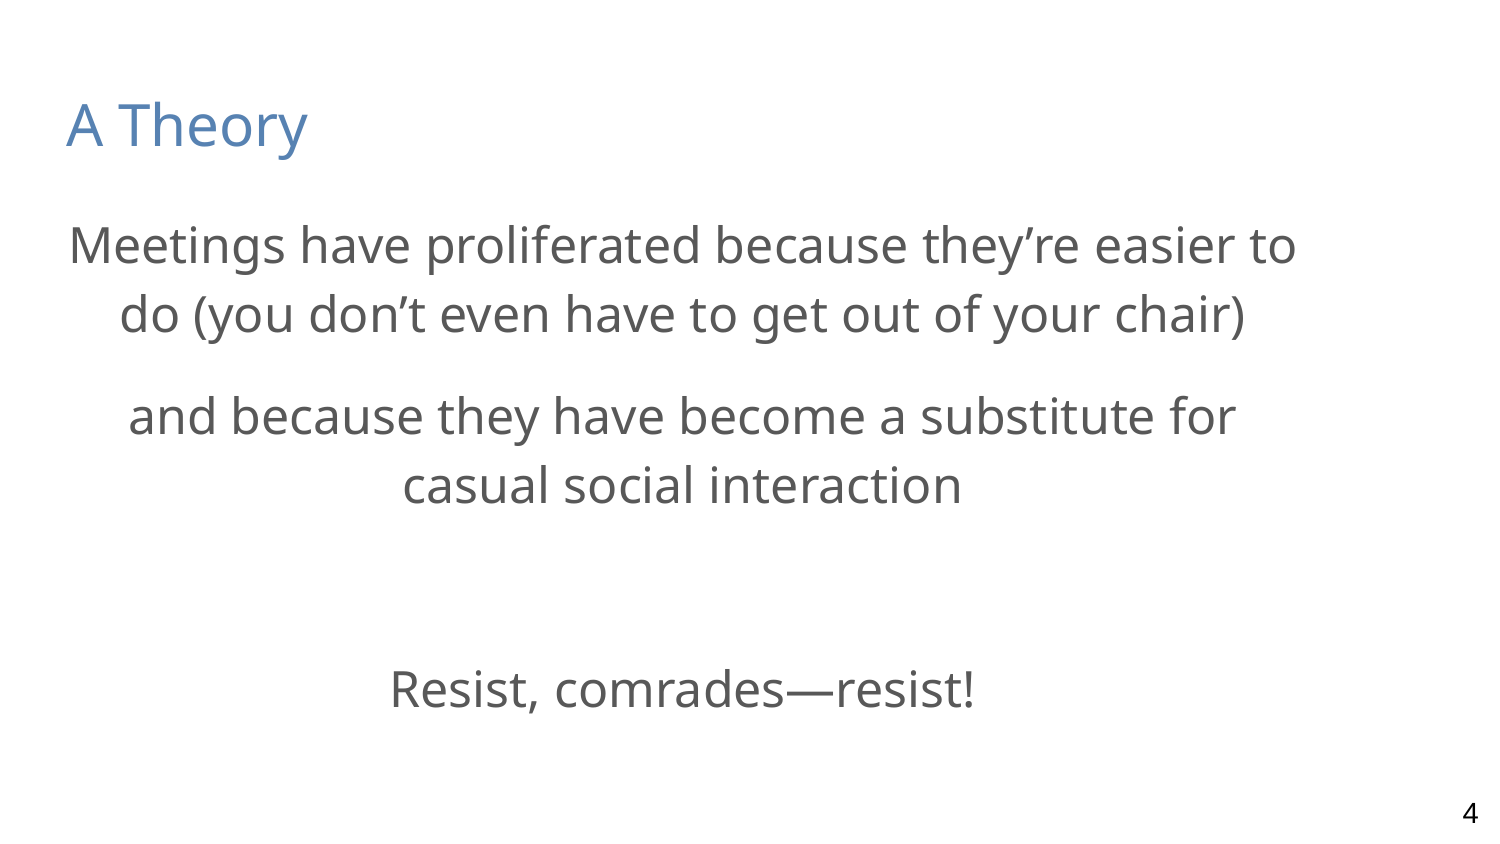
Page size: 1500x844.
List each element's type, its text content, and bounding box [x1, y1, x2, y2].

slide_number <number> [1403, 779, 1494, 844]
list Meetings have proliferated because they’re easier to do (you don’t even have to get out of your chair) and because they have become a substitute for casual social interaction Resist, comrades—resist! [51, 189, 1315, 750]
title A Theory [51, 72, 1449, 167]
